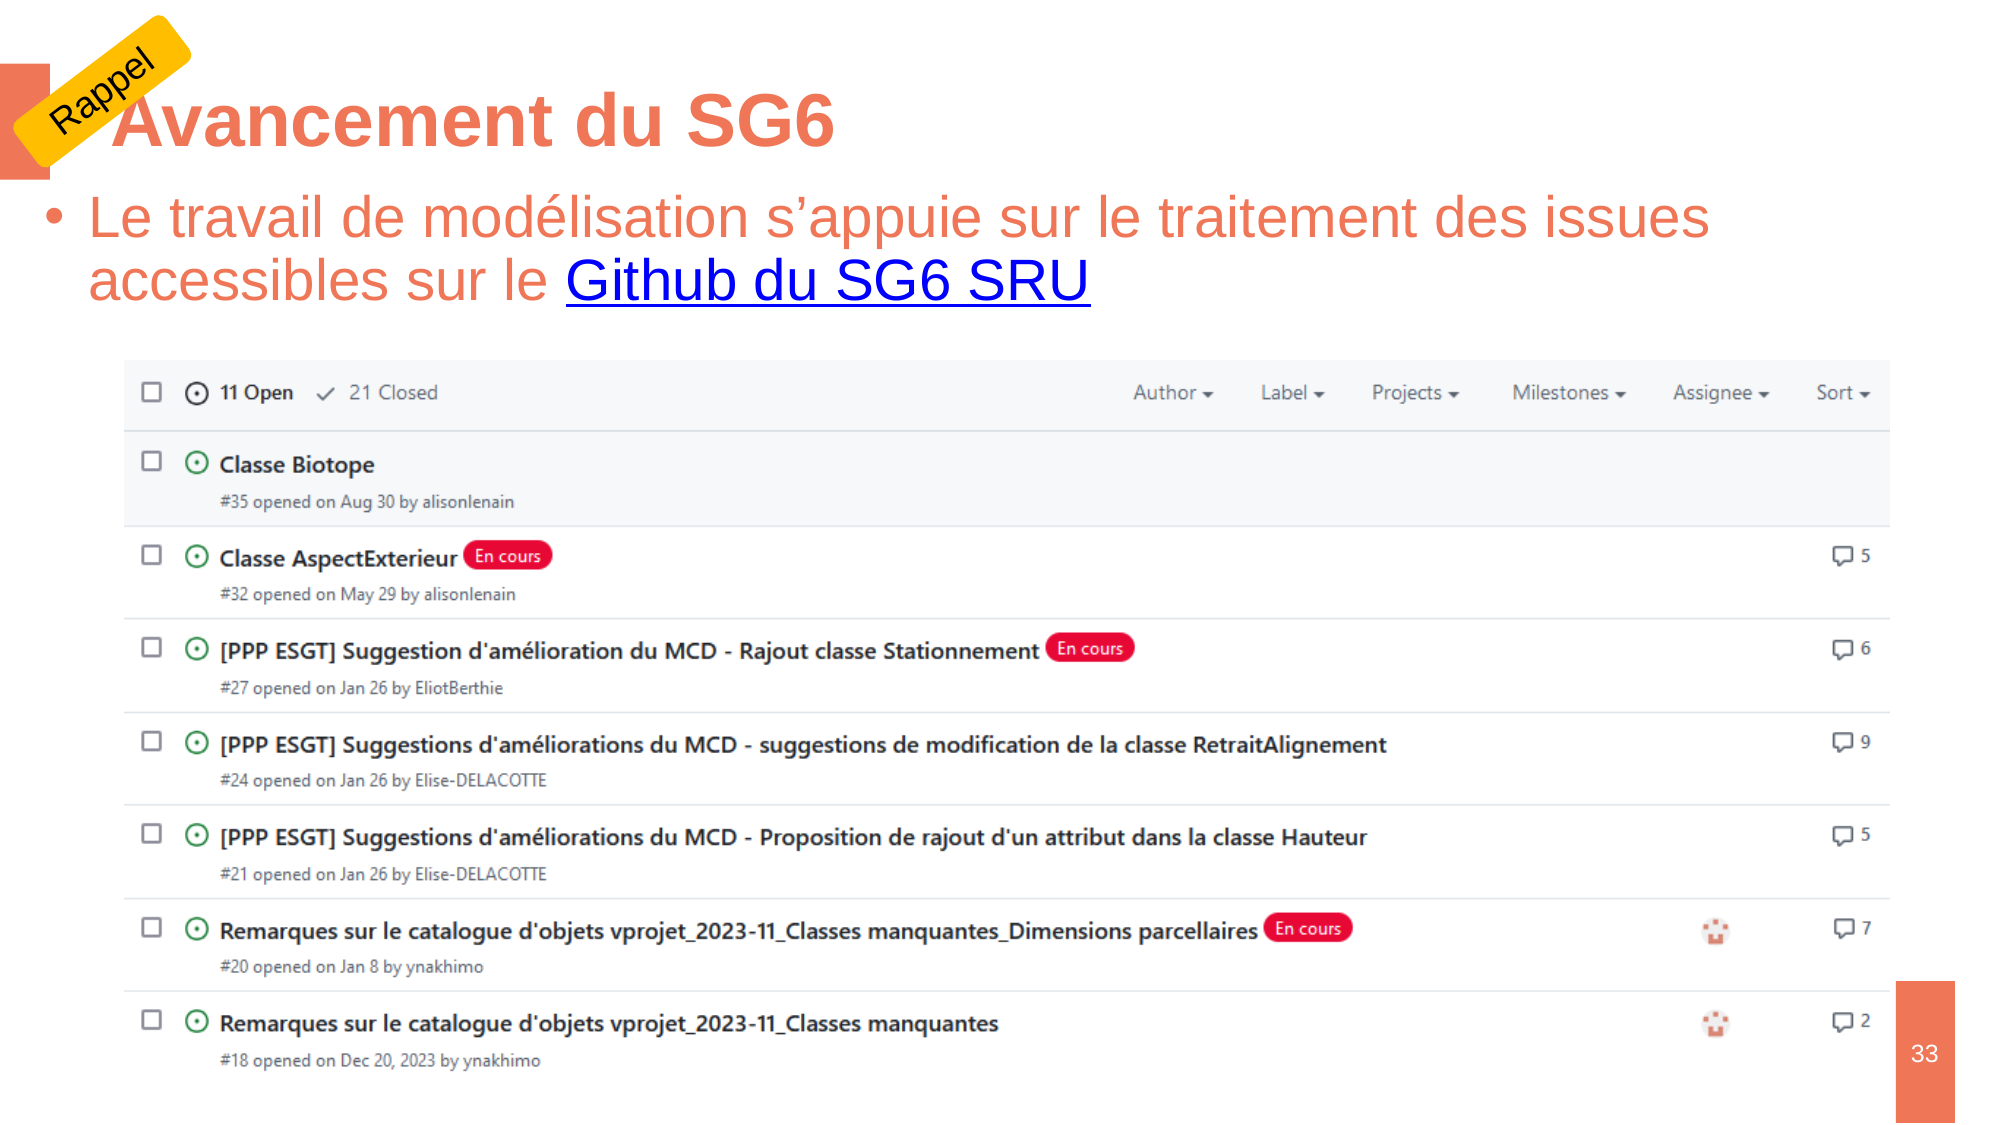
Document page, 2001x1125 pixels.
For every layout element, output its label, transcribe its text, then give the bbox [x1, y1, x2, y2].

picture [124, 360, 1890, 1080]
text_box Rappel [13, 15, 192, 168]
list Le travail de modélisation s’appuie sur le traitement des issues accessibles sur le Github du SG6 SRU [29, 179, 2000, 1004]
title Avancement du SG6 [74, 70, 1979, 174]
